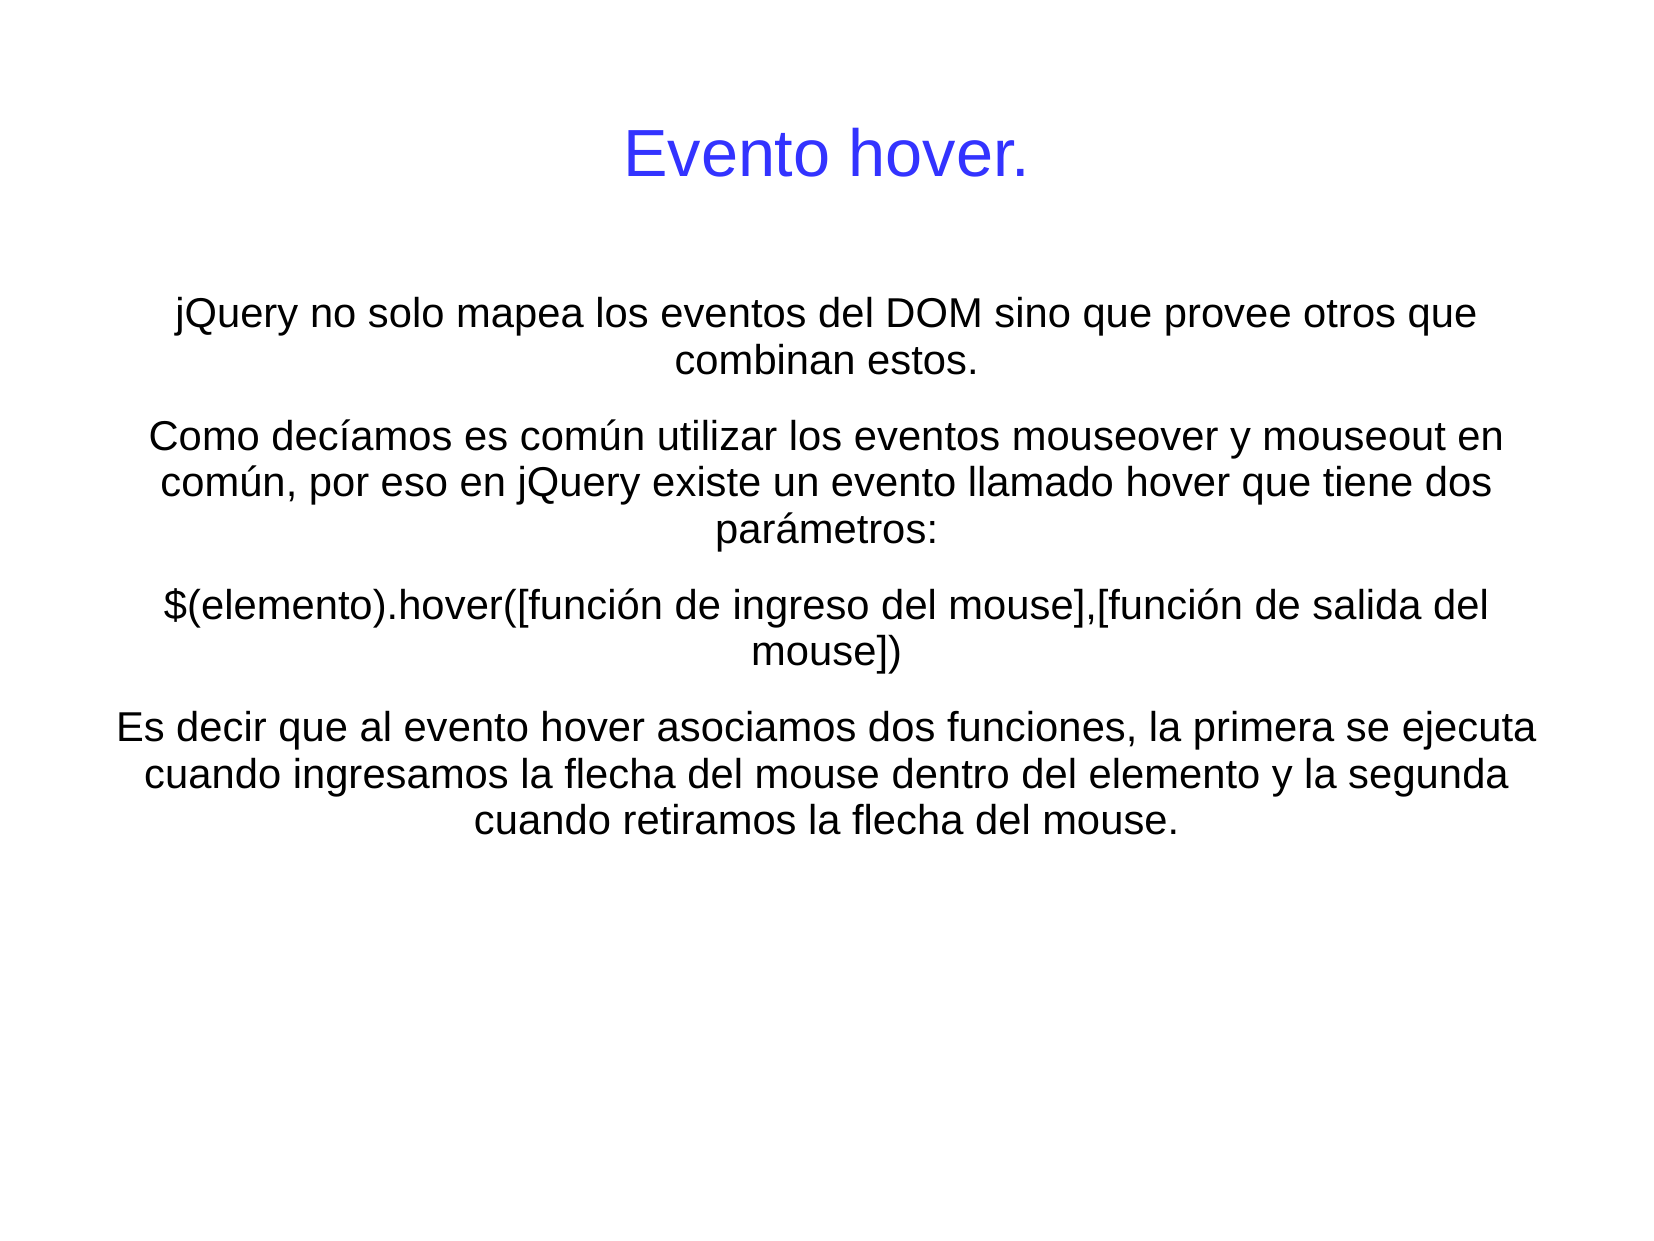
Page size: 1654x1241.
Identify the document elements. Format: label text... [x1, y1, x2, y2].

title Evento hover. [82, 49, 1571, 257]
list jQuery no solo mapea los eventos del DOM sino que provee otros que combinan estos. Como decíamos es común utilizar los eventos mouseover y mouseout en común, por eso en jQuery existe un evento llamado hover que tiene dos parámetros: $(elemento).hover([función de ingreso del mouse],[función de salida del mouse]) Es decir que al evento hover asociamos dos funciones, la primera se ejecuta cuando ingresamos la flecha del mouse dentro del elemento y la segunda cuando retiramos la flecha del mouse. [82, 290, 1571, 1010]
